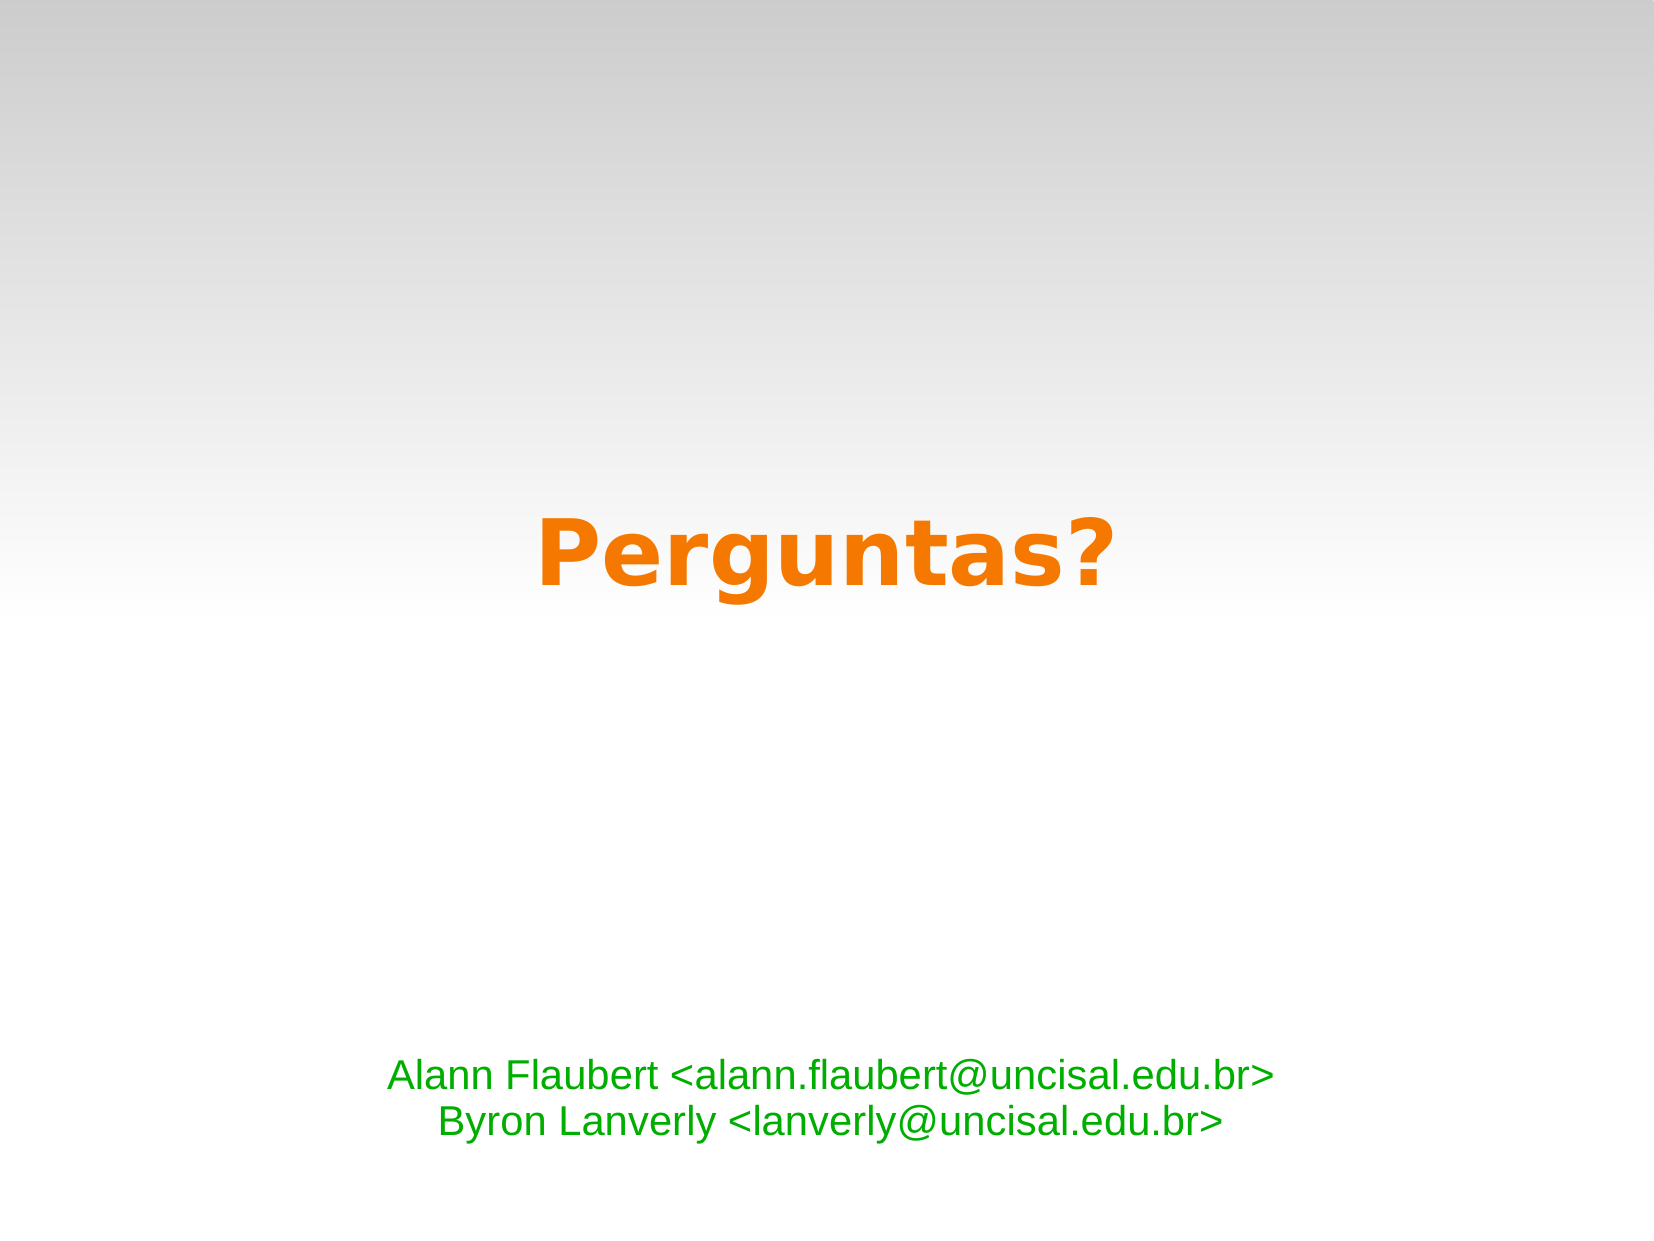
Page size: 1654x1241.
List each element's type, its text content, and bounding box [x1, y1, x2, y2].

text_box Alann Flaubert <alann.flaubert@uncisal.edu.br> Byron Lanverly <lanverly@uncisal.edu.br> [86, 1050, 1576, 1147]
title Perguntas? [82, 450, 1571, 658]
